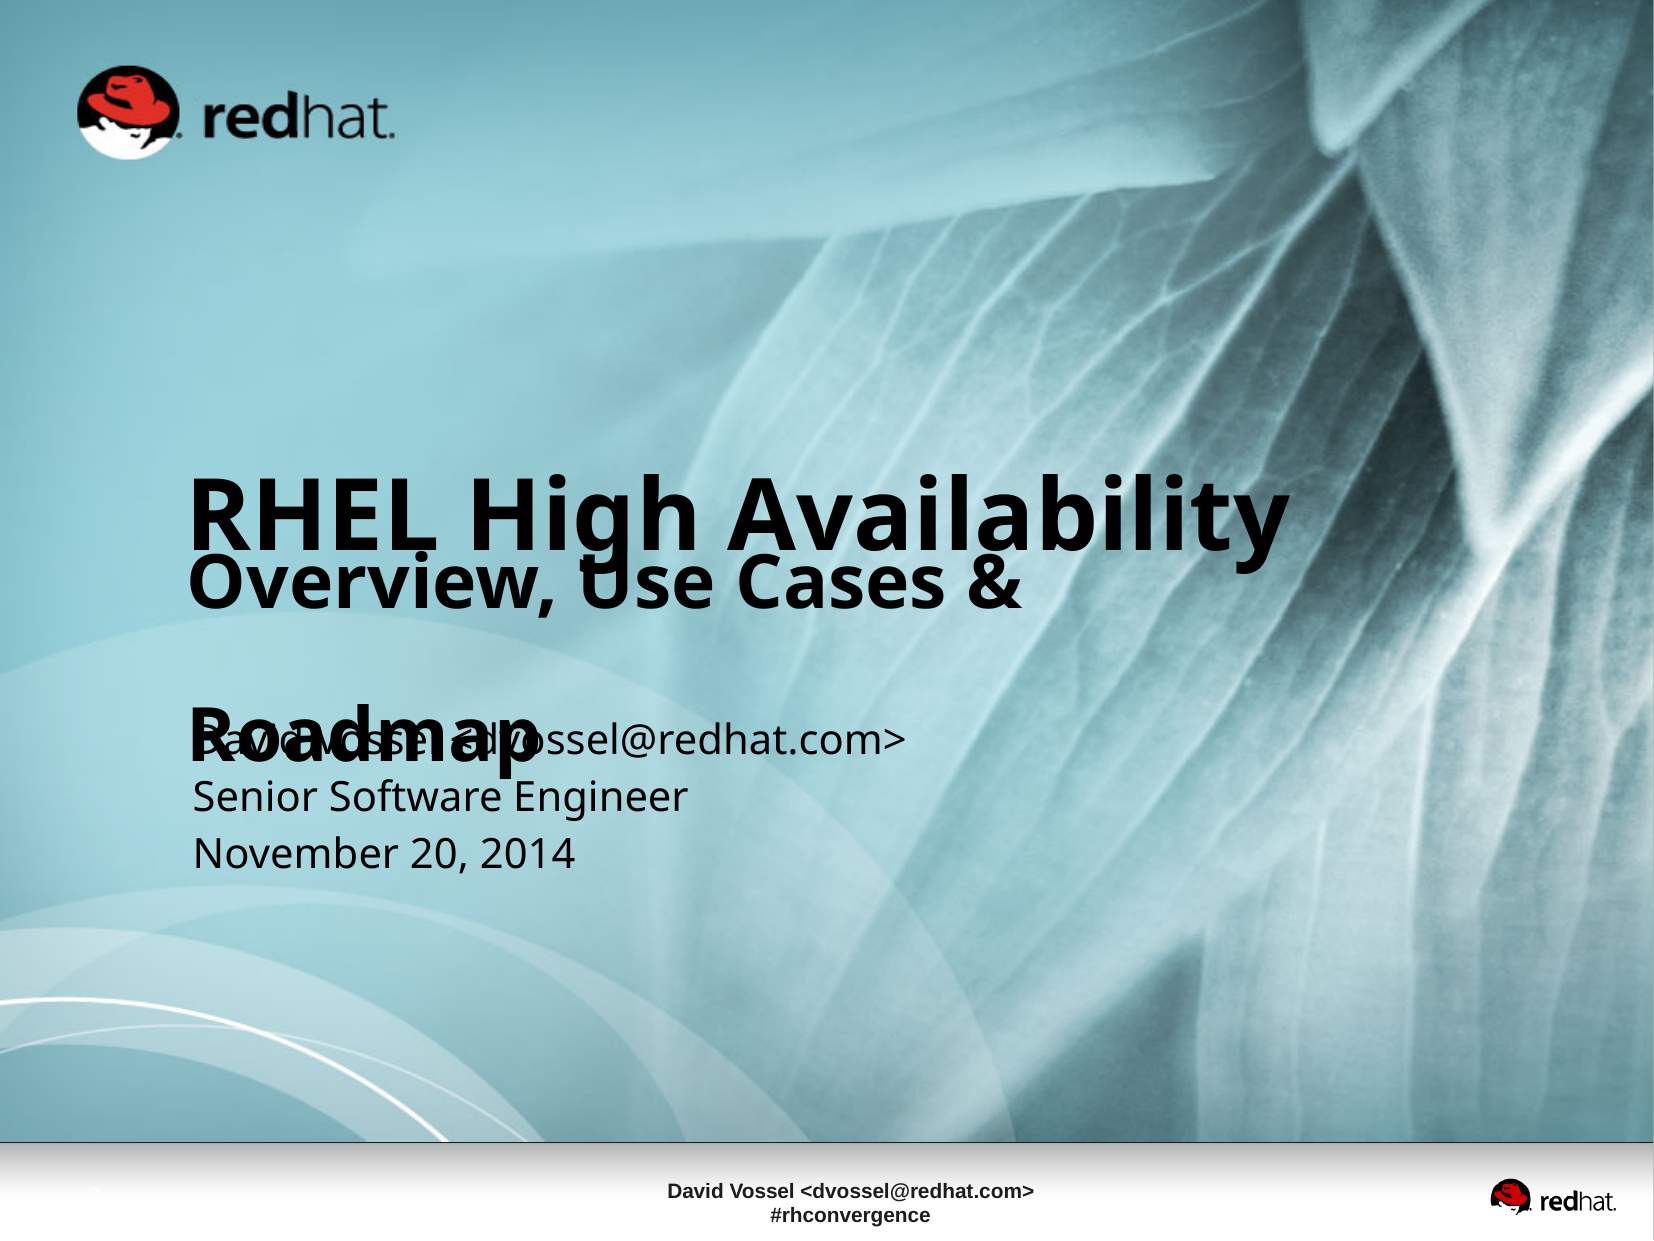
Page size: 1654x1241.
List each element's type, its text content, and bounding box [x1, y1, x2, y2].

text_box RHEL High Availability [170, 368, 1463, 654]
picture [0, 0, 1654, 1142]
text_box David Vossel <dvossel@redhat.com> Senior Software Engineer November 20, 2014 [177, 701, 1445, 987]
text_box Overview, Use Cases & Roadmap [171, 469, 1351, 580]
picture [0, 1143, 1654, 1241]
